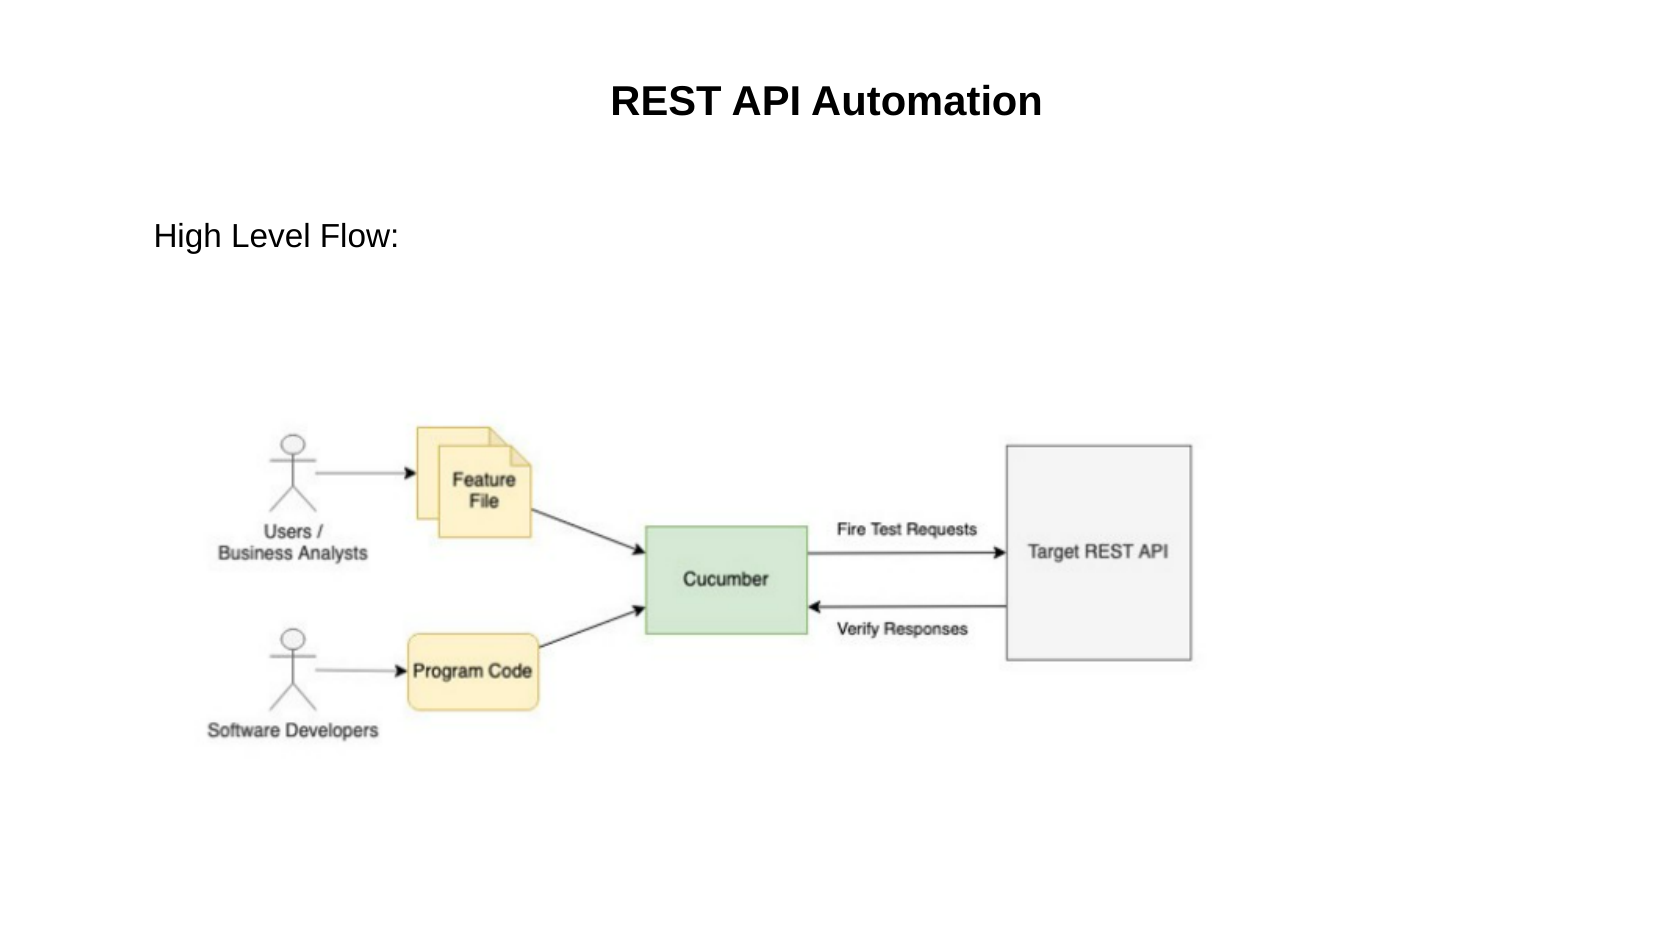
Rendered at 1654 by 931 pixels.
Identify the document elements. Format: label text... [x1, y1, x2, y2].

picture [159, 363, 1260, 768]
title REST API Automation [82, 37, 1571, 165]
list High Level Flow: [82, 217, 1571, 758]
